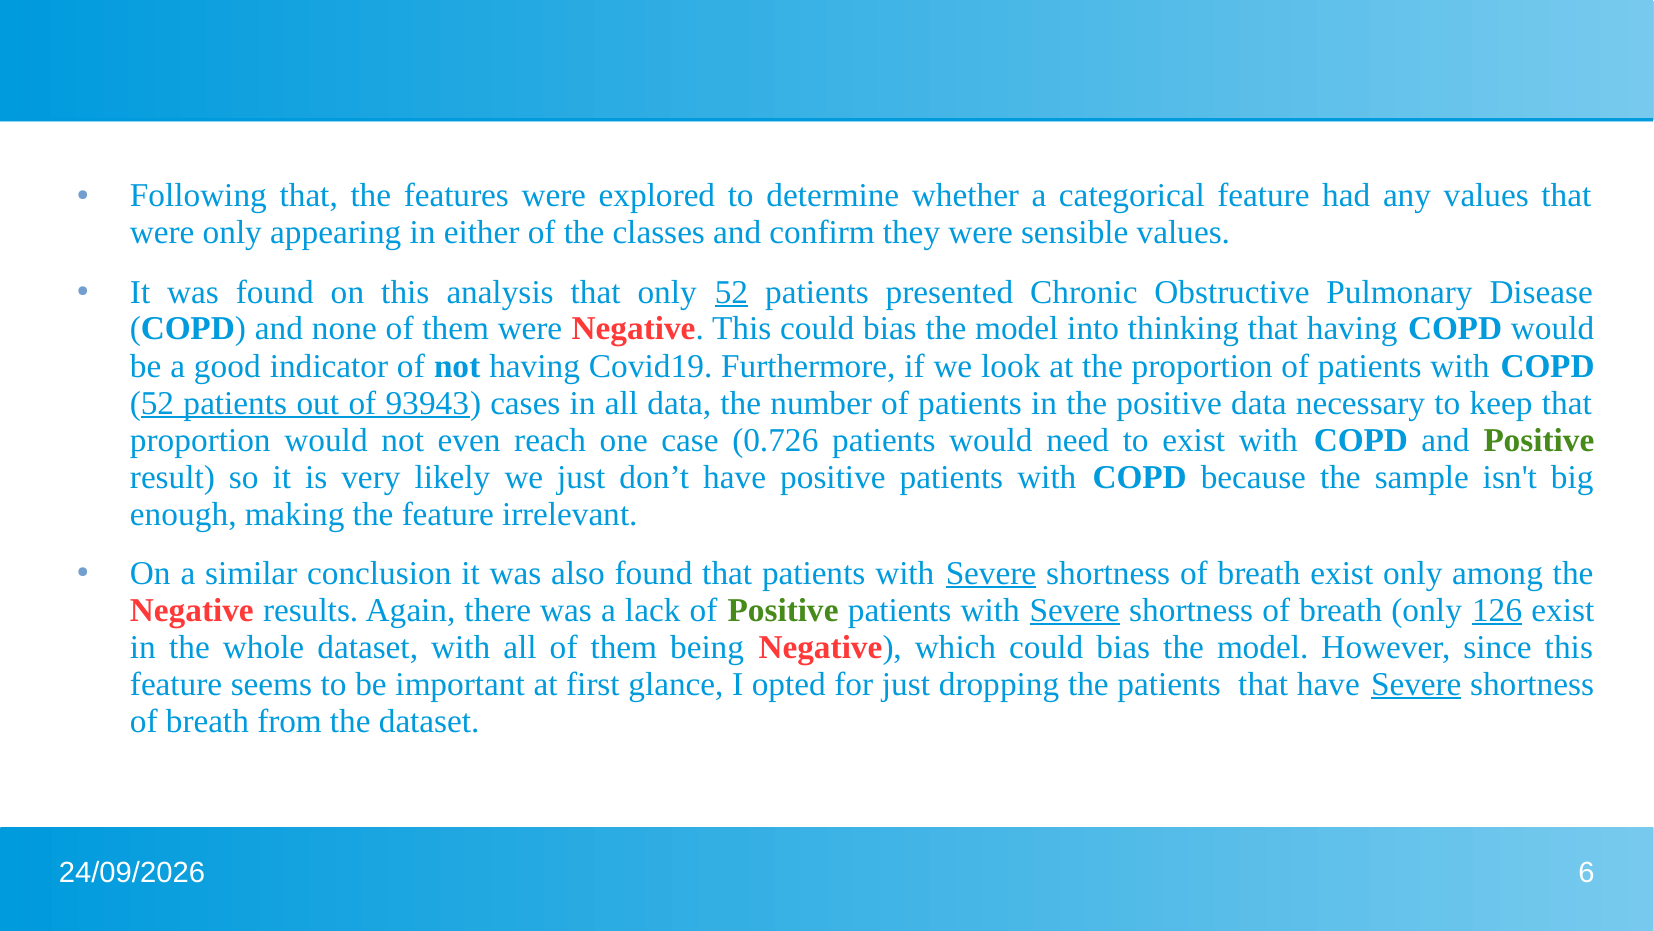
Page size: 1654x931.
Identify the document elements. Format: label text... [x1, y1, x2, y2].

list Following that, the features were explored to determine whether a categorical feature had any values that were only appearing in either of the classes and confirm they were sensible values. It was found on this analysis that only 52 patients presented Chronic Obstructive Pulmonary Disease (COPD) and none of them were Negative. This could bias the model into thinking that having COPD would be a good indicator of not having Covid19. Furthermore, if we look at the proportion of patients with COPD (52 patients out of 93943) cases in all data, the number of patients in the positive data necessary to keep that proportion would not even reach one case (0.726 patients would need to exist with COPD and Positive result) so it is very likely we just don’t have positive patients with COPD because the sample isn't big enough, making the feature irrelevant. On a similar conclusion it was also found that patients with Severe shortness of breath exist only among the Negative results. Again, there was a lack of Positive patients with Severe shortness of breath (only 126 exist in the whole dataset, with all of them being Negative), which could bias the model. However, since this feature seems to be important at first glance, I opted for just dropping the patients that have Severe shortness of breath from the dataset. [59, 177, 1595, 768]
